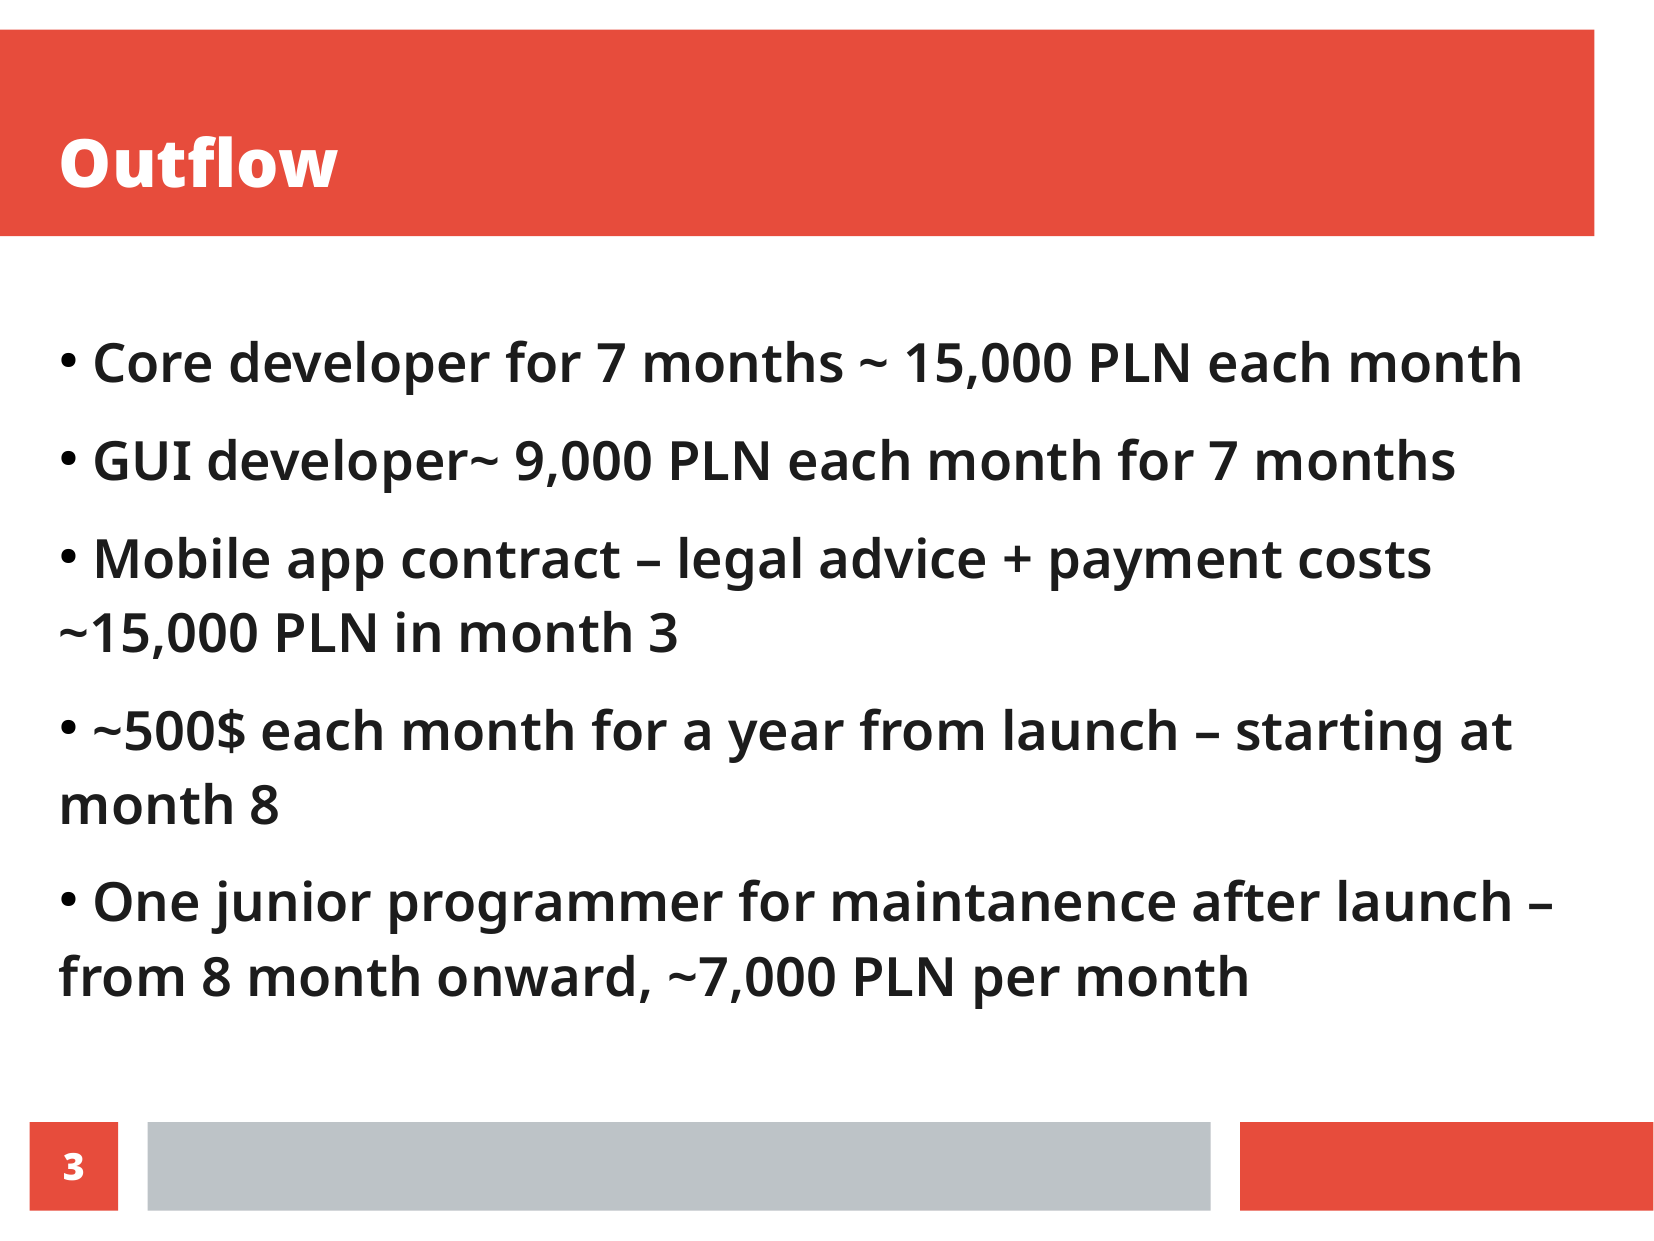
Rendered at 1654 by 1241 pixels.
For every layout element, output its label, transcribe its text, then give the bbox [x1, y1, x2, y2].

title Outflow [59, 59, 1595, 207]
list Core developer for 7 months ~ 15,000 PLN each month GUI developer~ 9,000 PLN each month for 7 months Mobile app contract – legal advice + payment costs ~15,000 PLN in month 3 ~500$ each month for a year from launch – starting at month 8 One junior programmer for maintanence after launch – from 8 month onward, ~7,000 PLN per month [59, 324, 1565, 1093]
